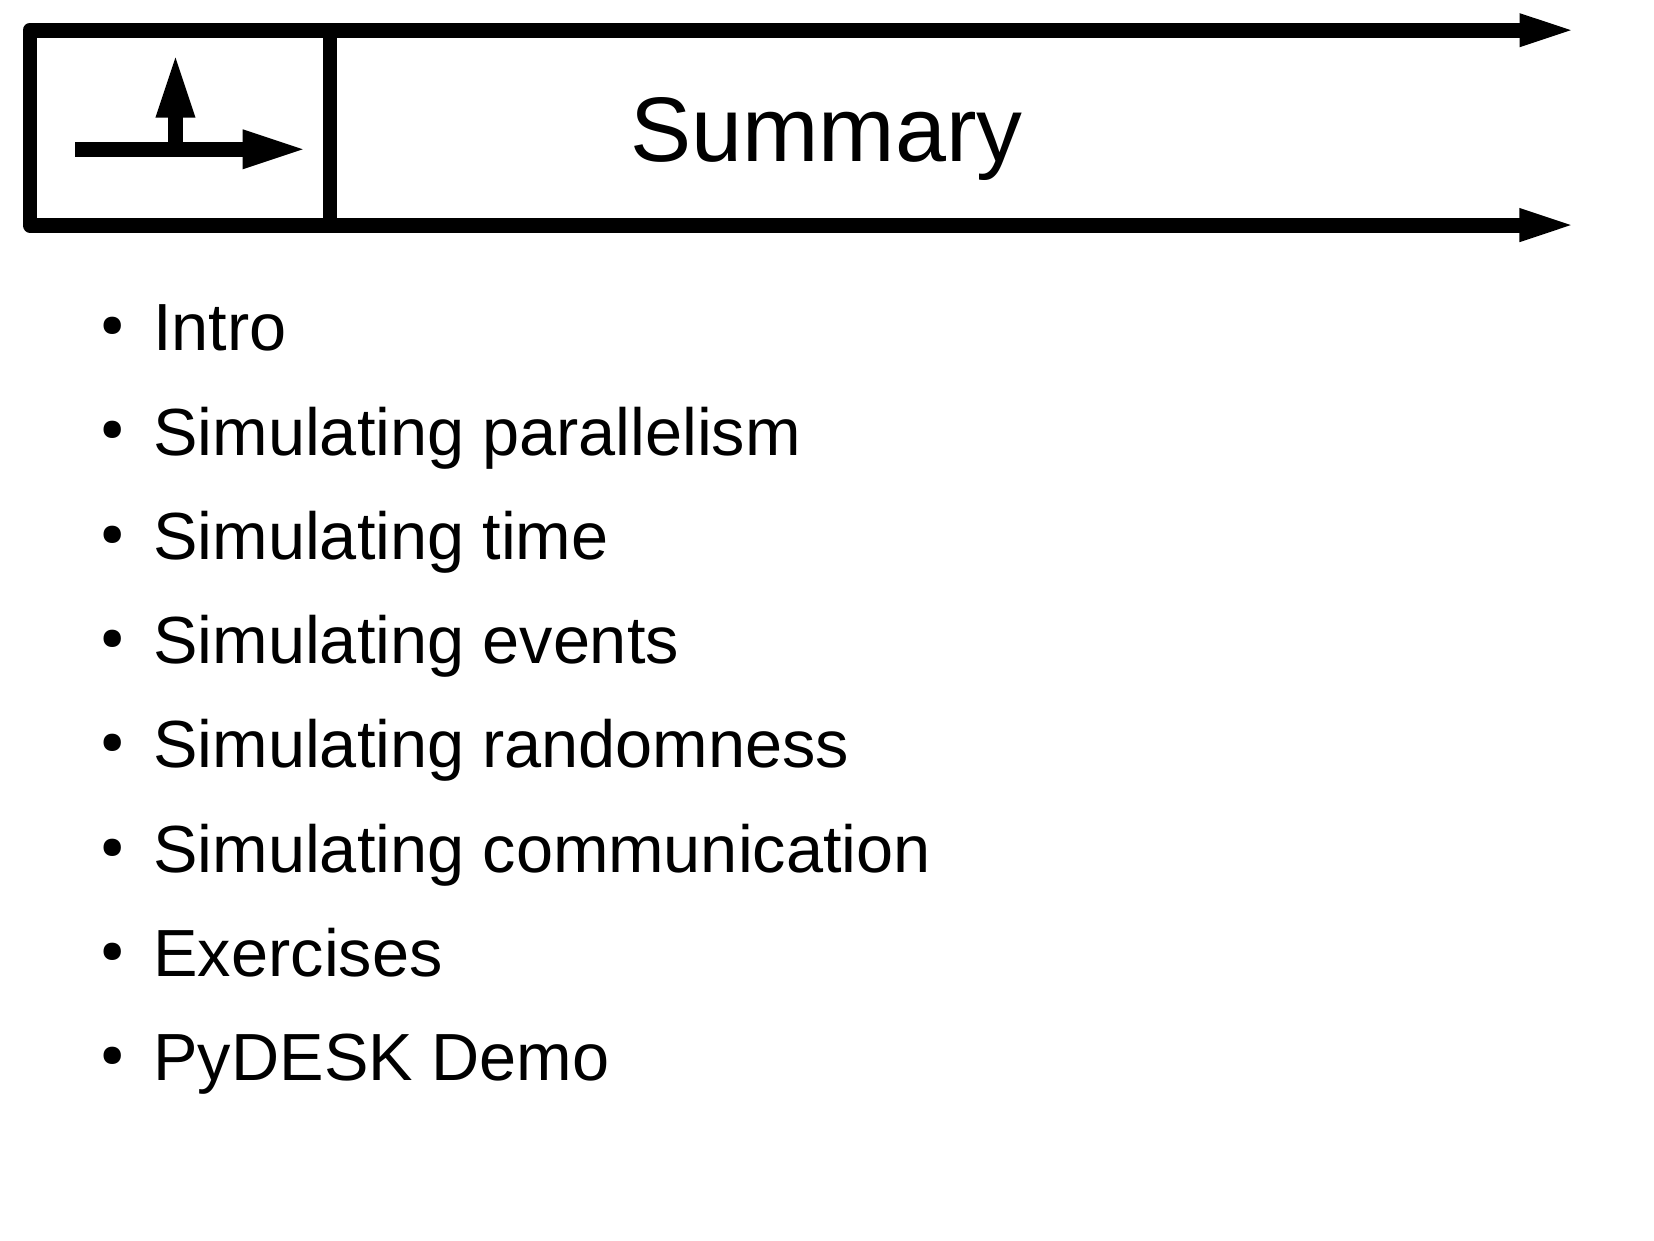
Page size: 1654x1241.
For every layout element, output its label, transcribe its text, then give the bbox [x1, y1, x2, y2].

list Intro Simulating parallelism Simulating time Simulating events Simulating randomness Simulating communication Exercises PyDESK Demo [82, 290, 1538, 1171]
title Summary [1551, 226, 1571, 233]
title Summary [337, 31, 1571, 224]
title Summary [82, 38, 323, 218]
